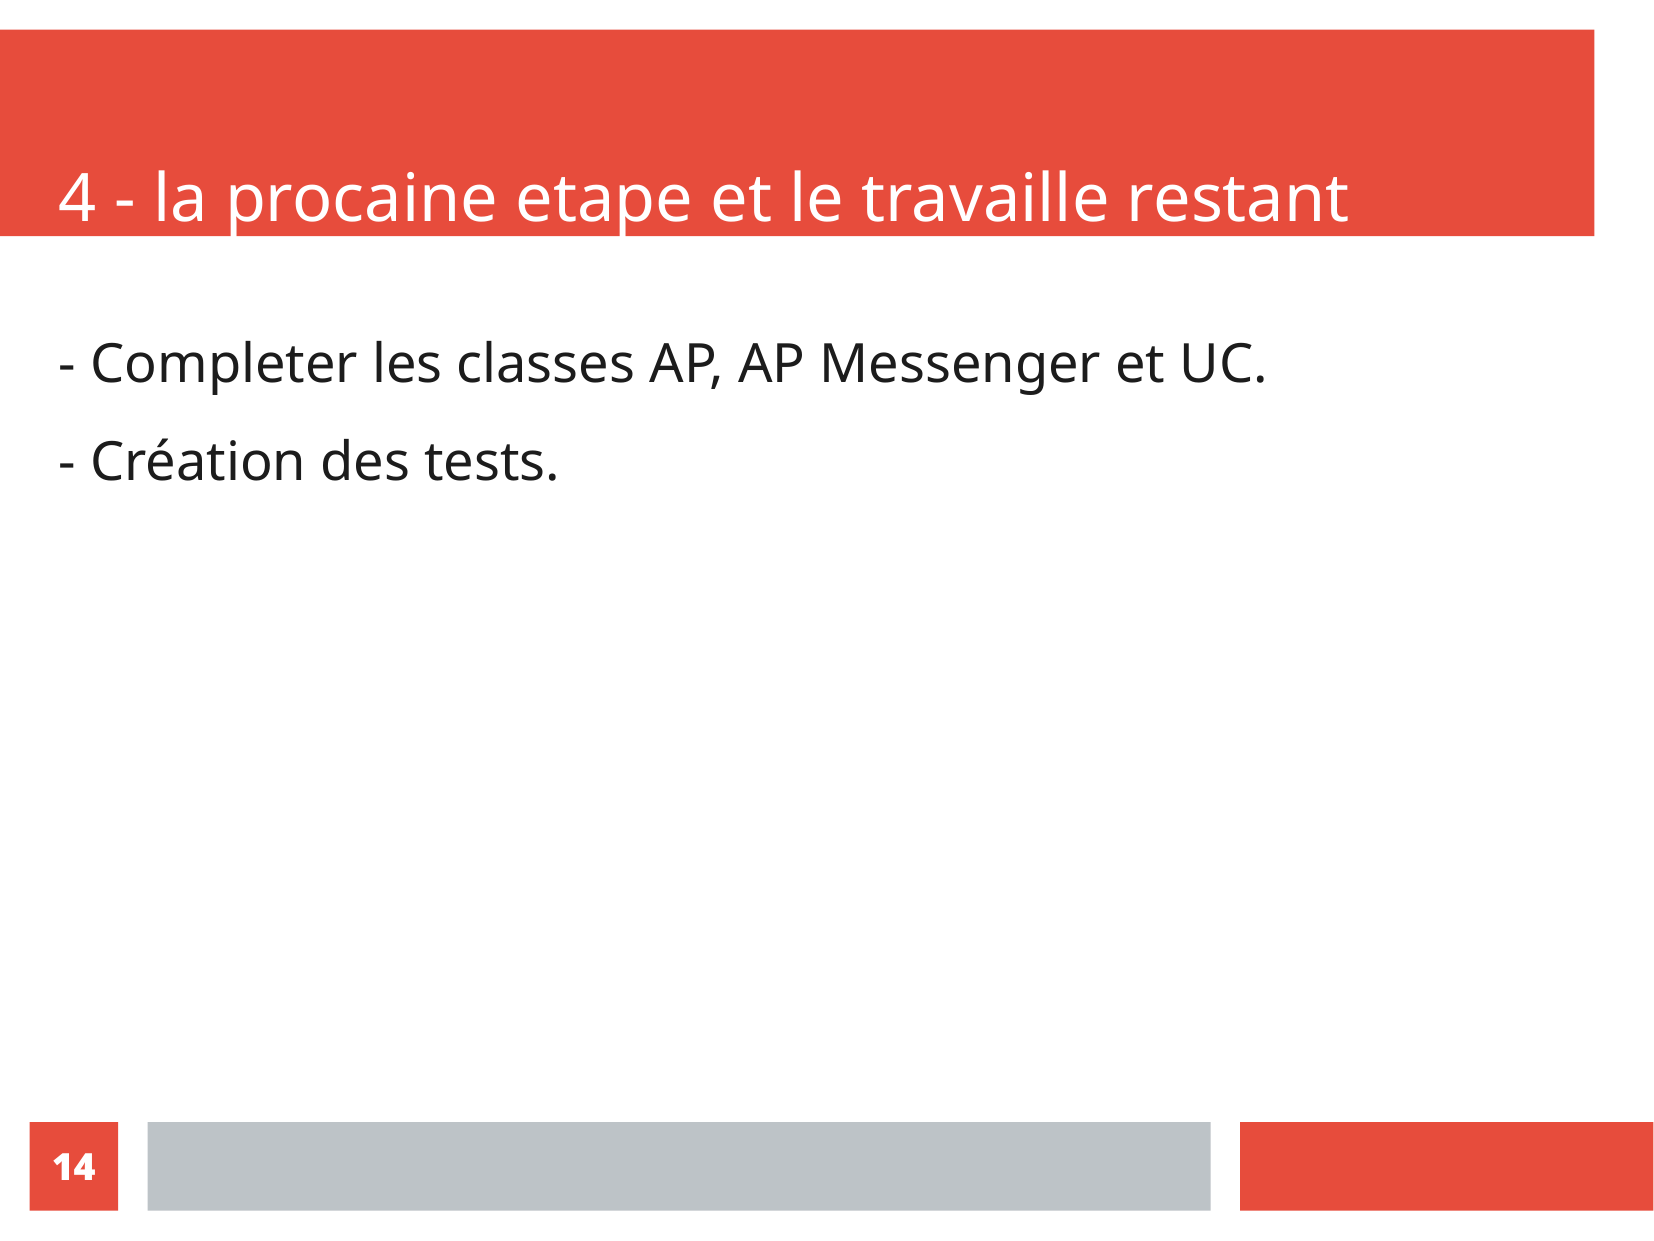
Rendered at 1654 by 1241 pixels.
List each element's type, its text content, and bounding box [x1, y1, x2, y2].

title 4 - la procaine etape et le travaille restant [59, 59, 1595, 207]
list - Completer les classes AP, AP Messenger et UC. - Création des tests. [59, 324, 1565, 1093]
